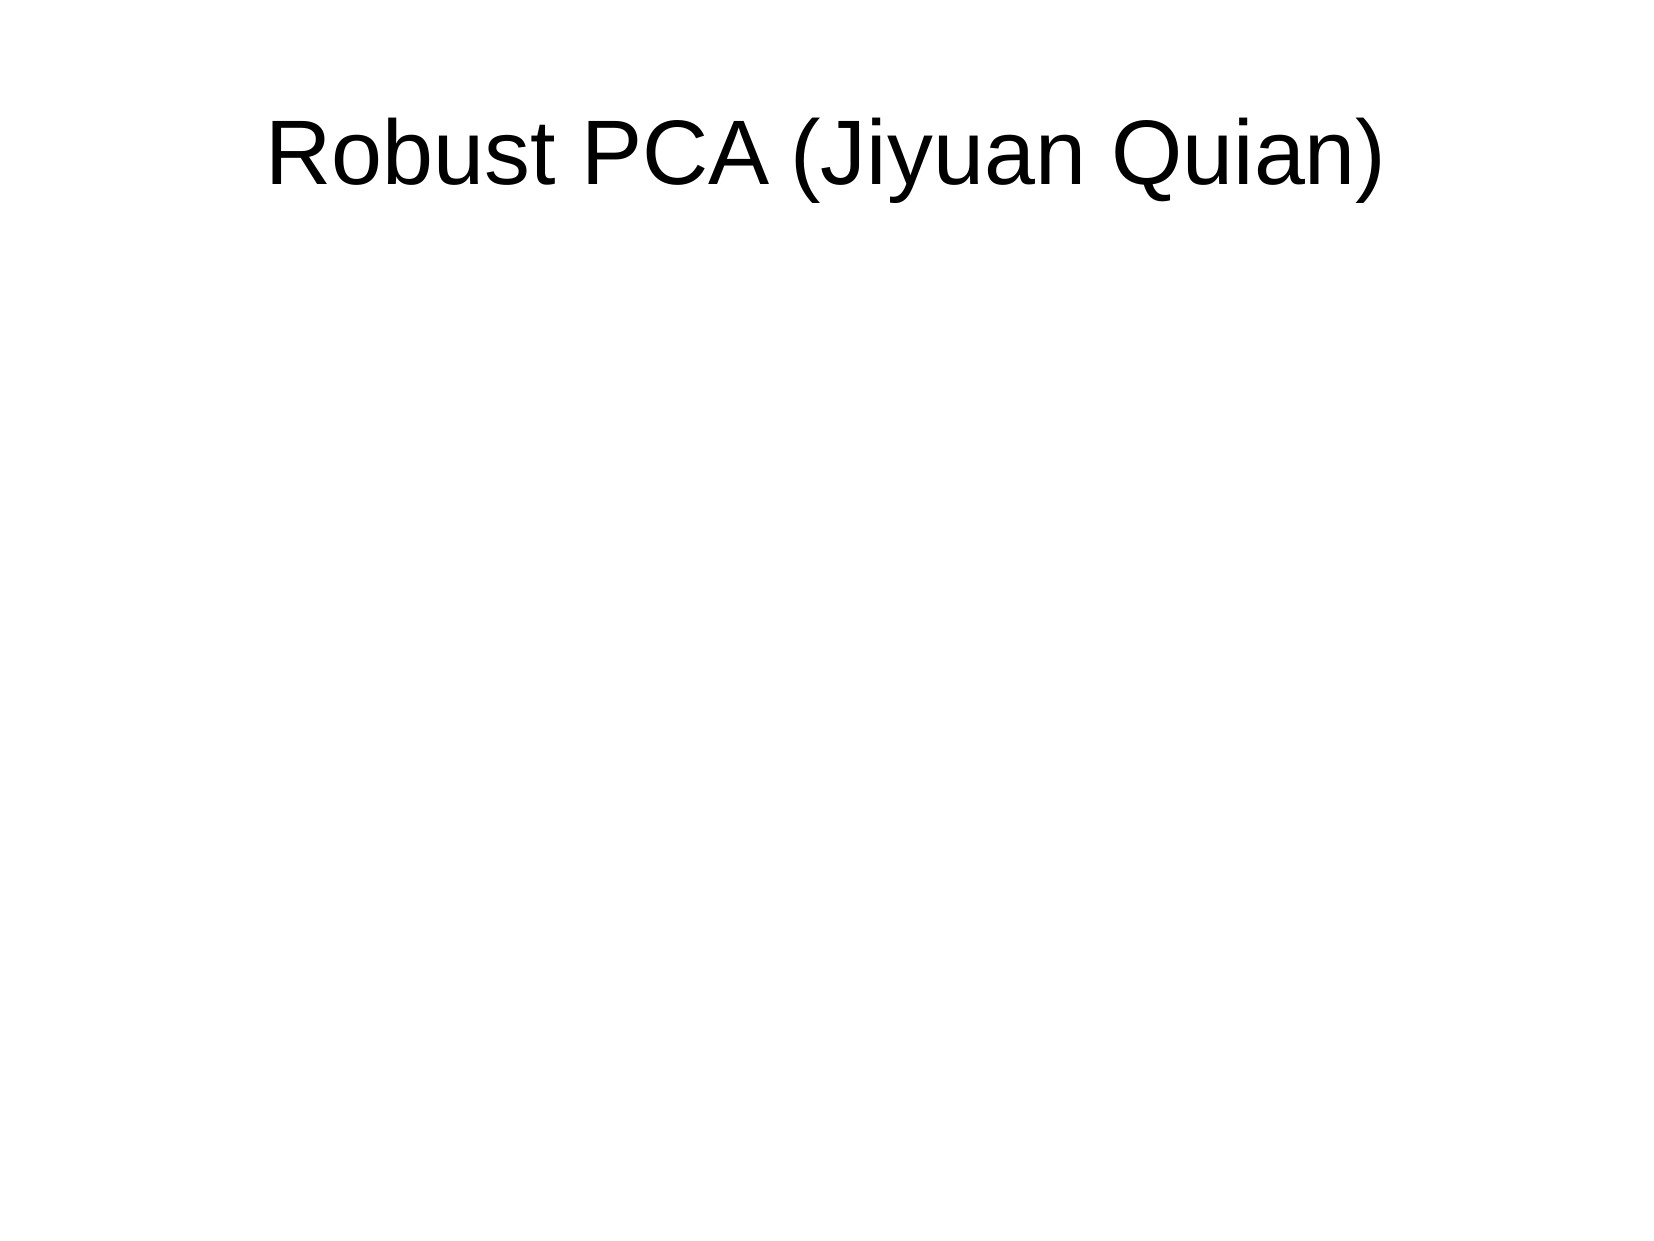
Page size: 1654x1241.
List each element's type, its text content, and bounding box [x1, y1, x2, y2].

title Robust PCA (Jiyuan Quian) [82, 49, 1571, 257]
